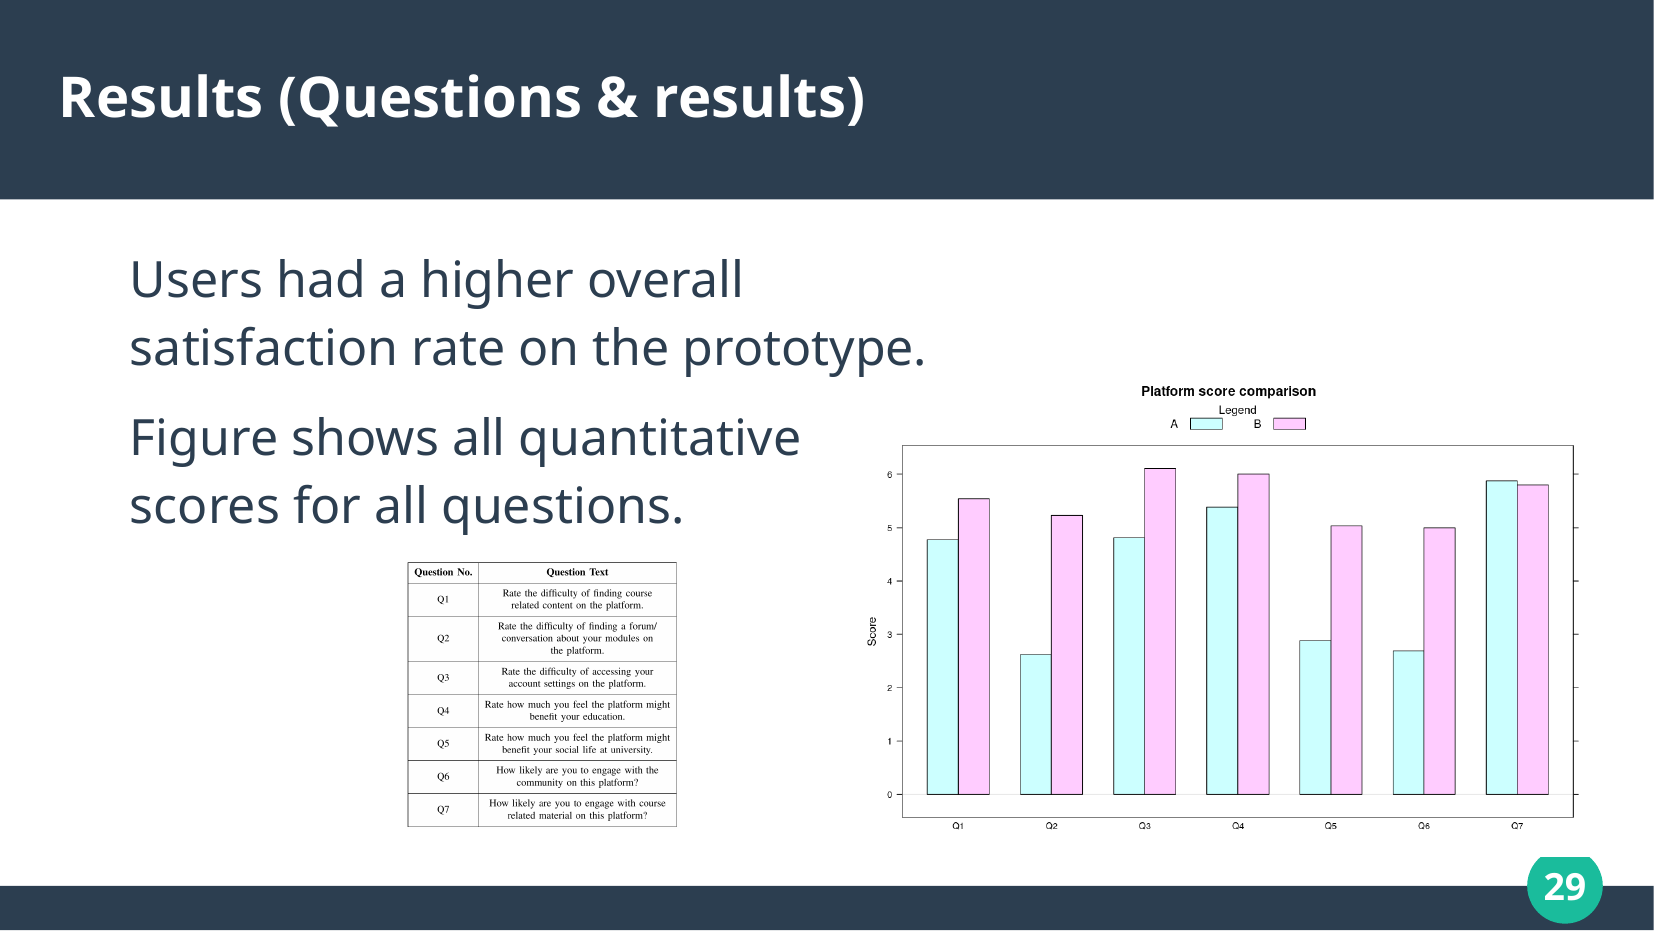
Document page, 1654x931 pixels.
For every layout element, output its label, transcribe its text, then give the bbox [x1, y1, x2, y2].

picture [405, 560, 680, 829]
title Results (Questions & results) [59, 37, 1595, 155]
list Users had a higher overall satisfaction rate on the prototype. Figure shows all quantitative scores for all questions. [59, 243, 945, 562]
picture [856, 380, 1600, 857]
